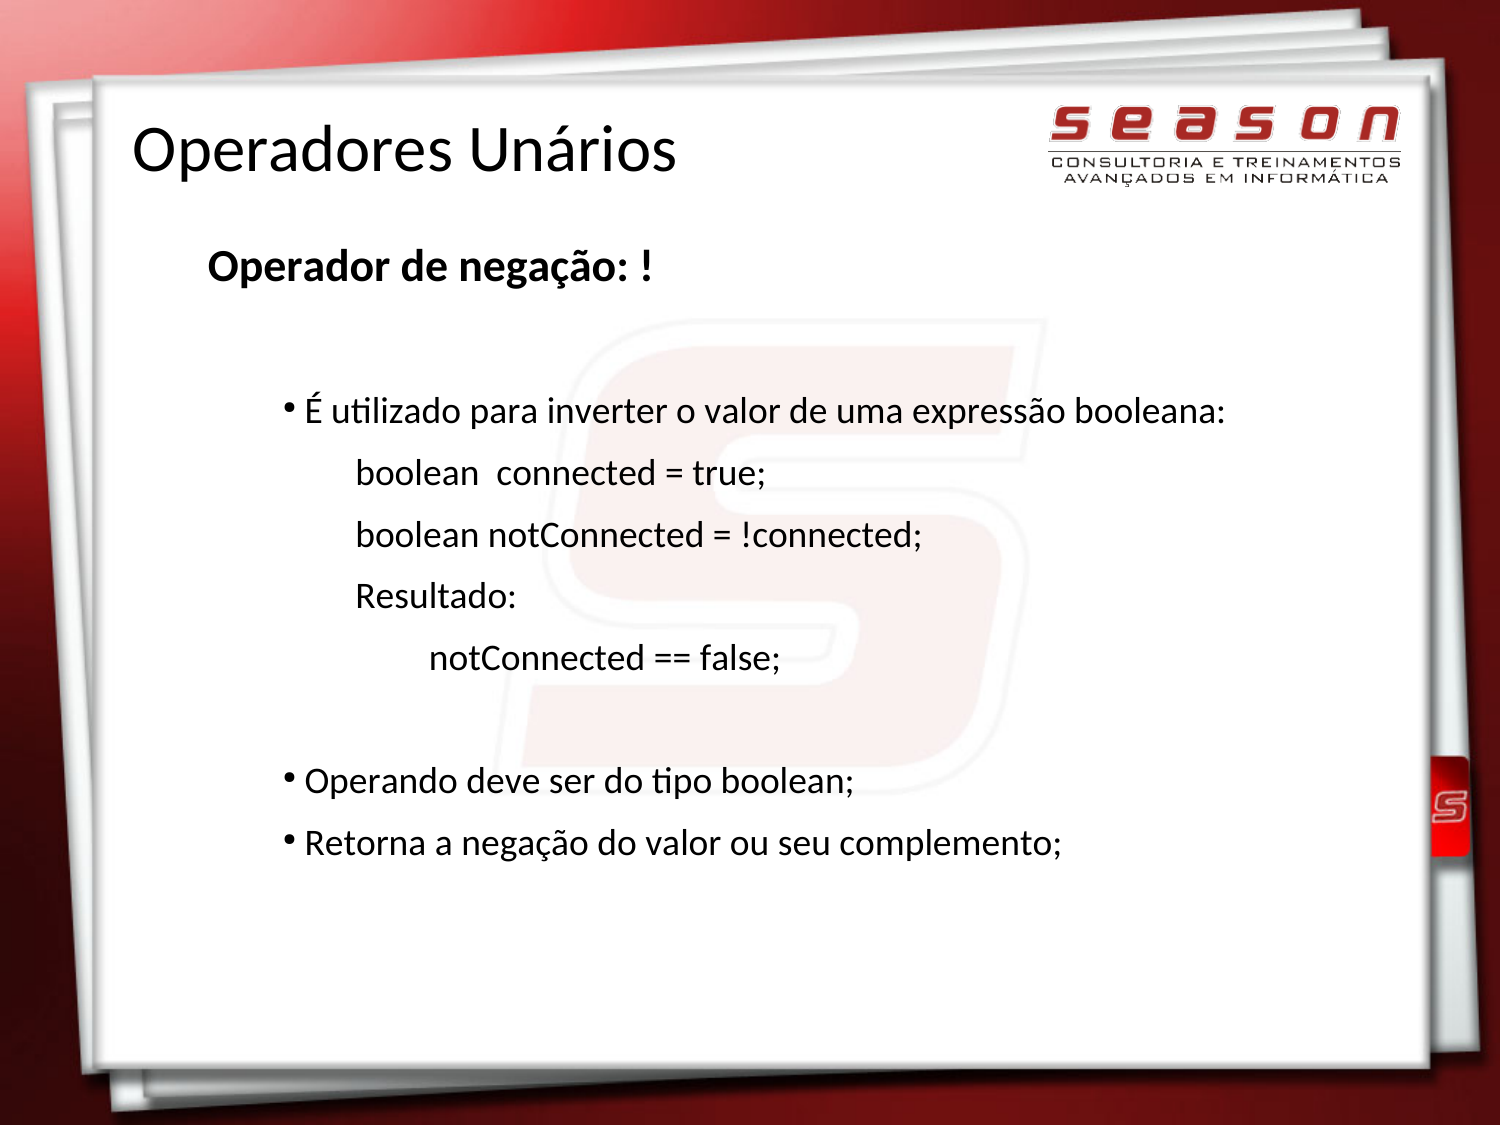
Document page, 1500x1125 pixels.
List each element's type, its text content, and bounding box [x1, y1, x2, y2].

title Operadores Unários [118, 33, 1394, 257]
picture [0, 0, 1500, 1125]
text_box É utilizado para inverter o valor de uma expressão booleana: boolean connected = true; boolean notConnected = !connected; Resultado: notConnected == false; Operando deve ser do tipo boolean; Retorna a negação do valor ou seu complemento; [207, 304, 1328, 945]
text_box Operador de negação: ! [207, 231, 1328, 296]
